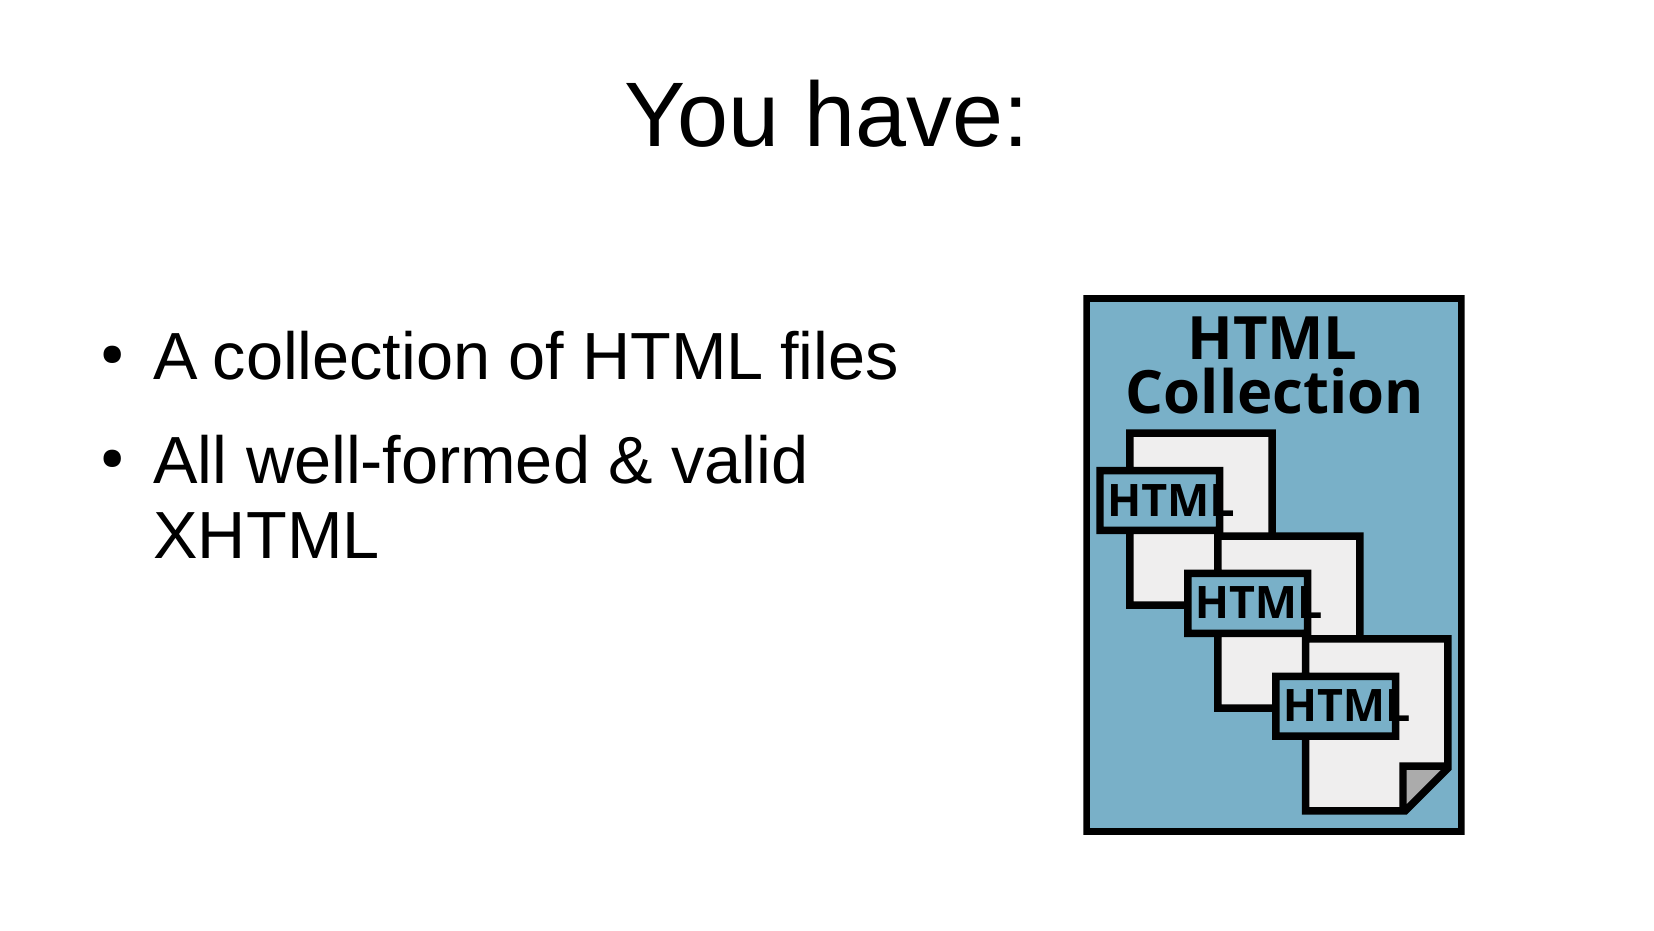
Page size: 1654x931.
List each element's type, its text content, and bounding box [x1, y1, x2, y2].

title You have: [82, 37, 1571, 193]
list A collection of HTML files All well-formed & valid XHTML [82, 318, 993, 758]
picture [1083, 295, 1465, 836]
